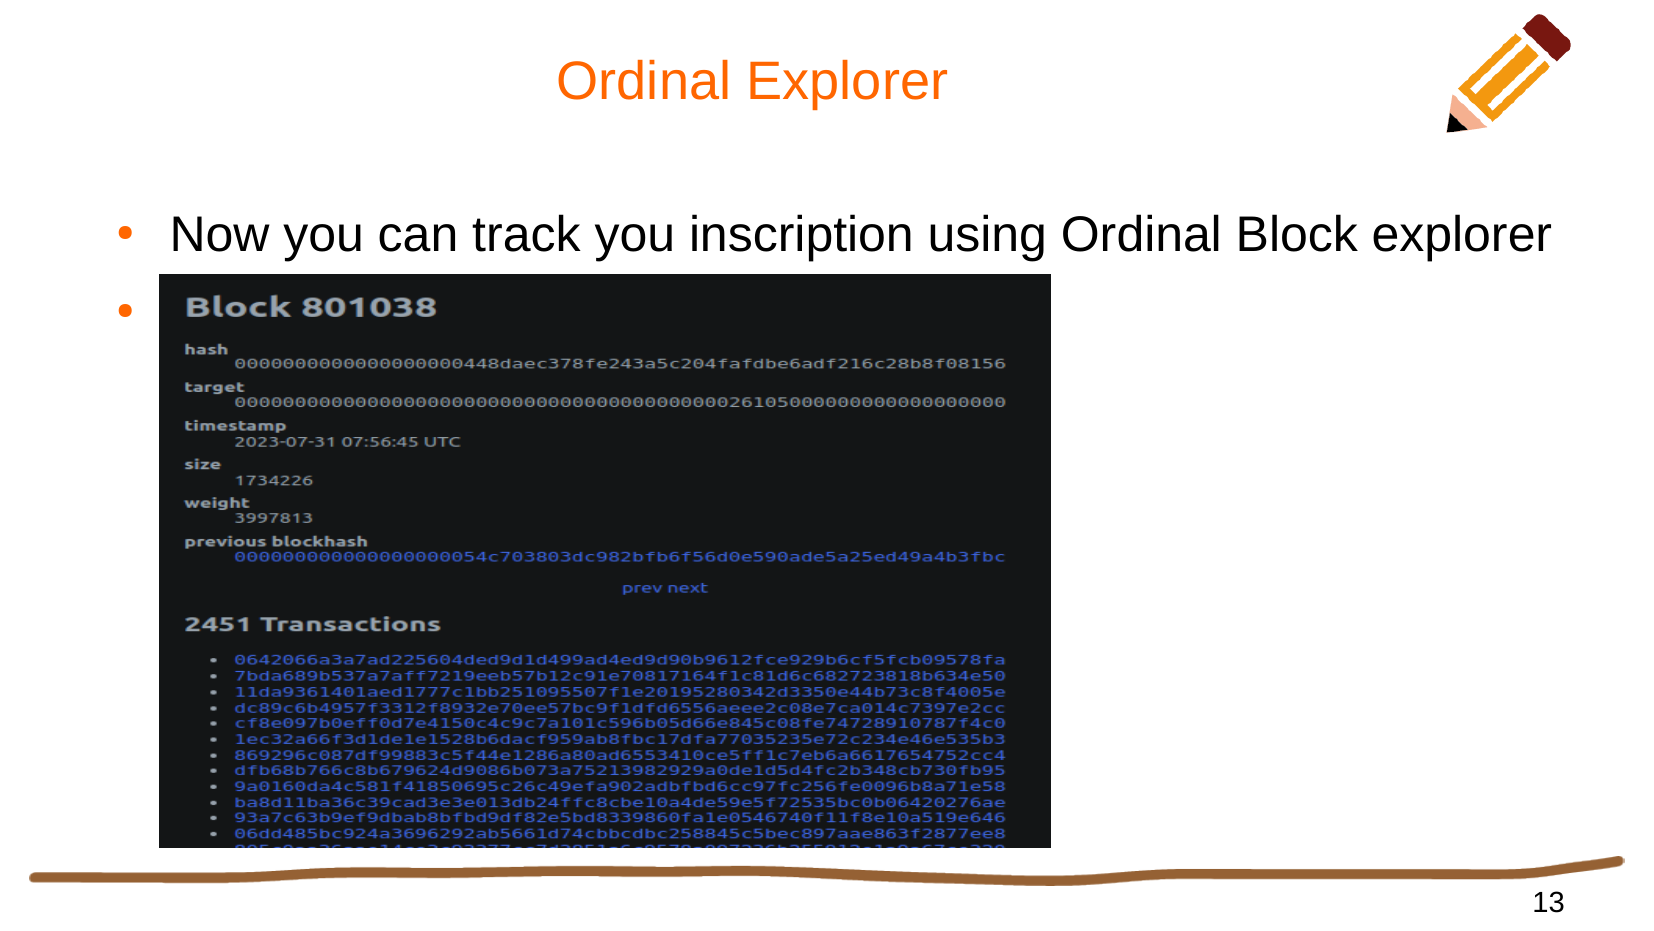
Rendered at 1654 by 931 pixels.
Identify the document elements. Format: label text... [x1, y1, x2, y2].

list Now you can track you inscription using Ordinal Block explorer [98, 206, 1576, 857]
picture [1446, 14, 1571, 133]
title Ordinal Explorer [88, 29, 1447, 133]
picture [29, 856, 1625, 886]
picture [159, 274, 1051, 848]
